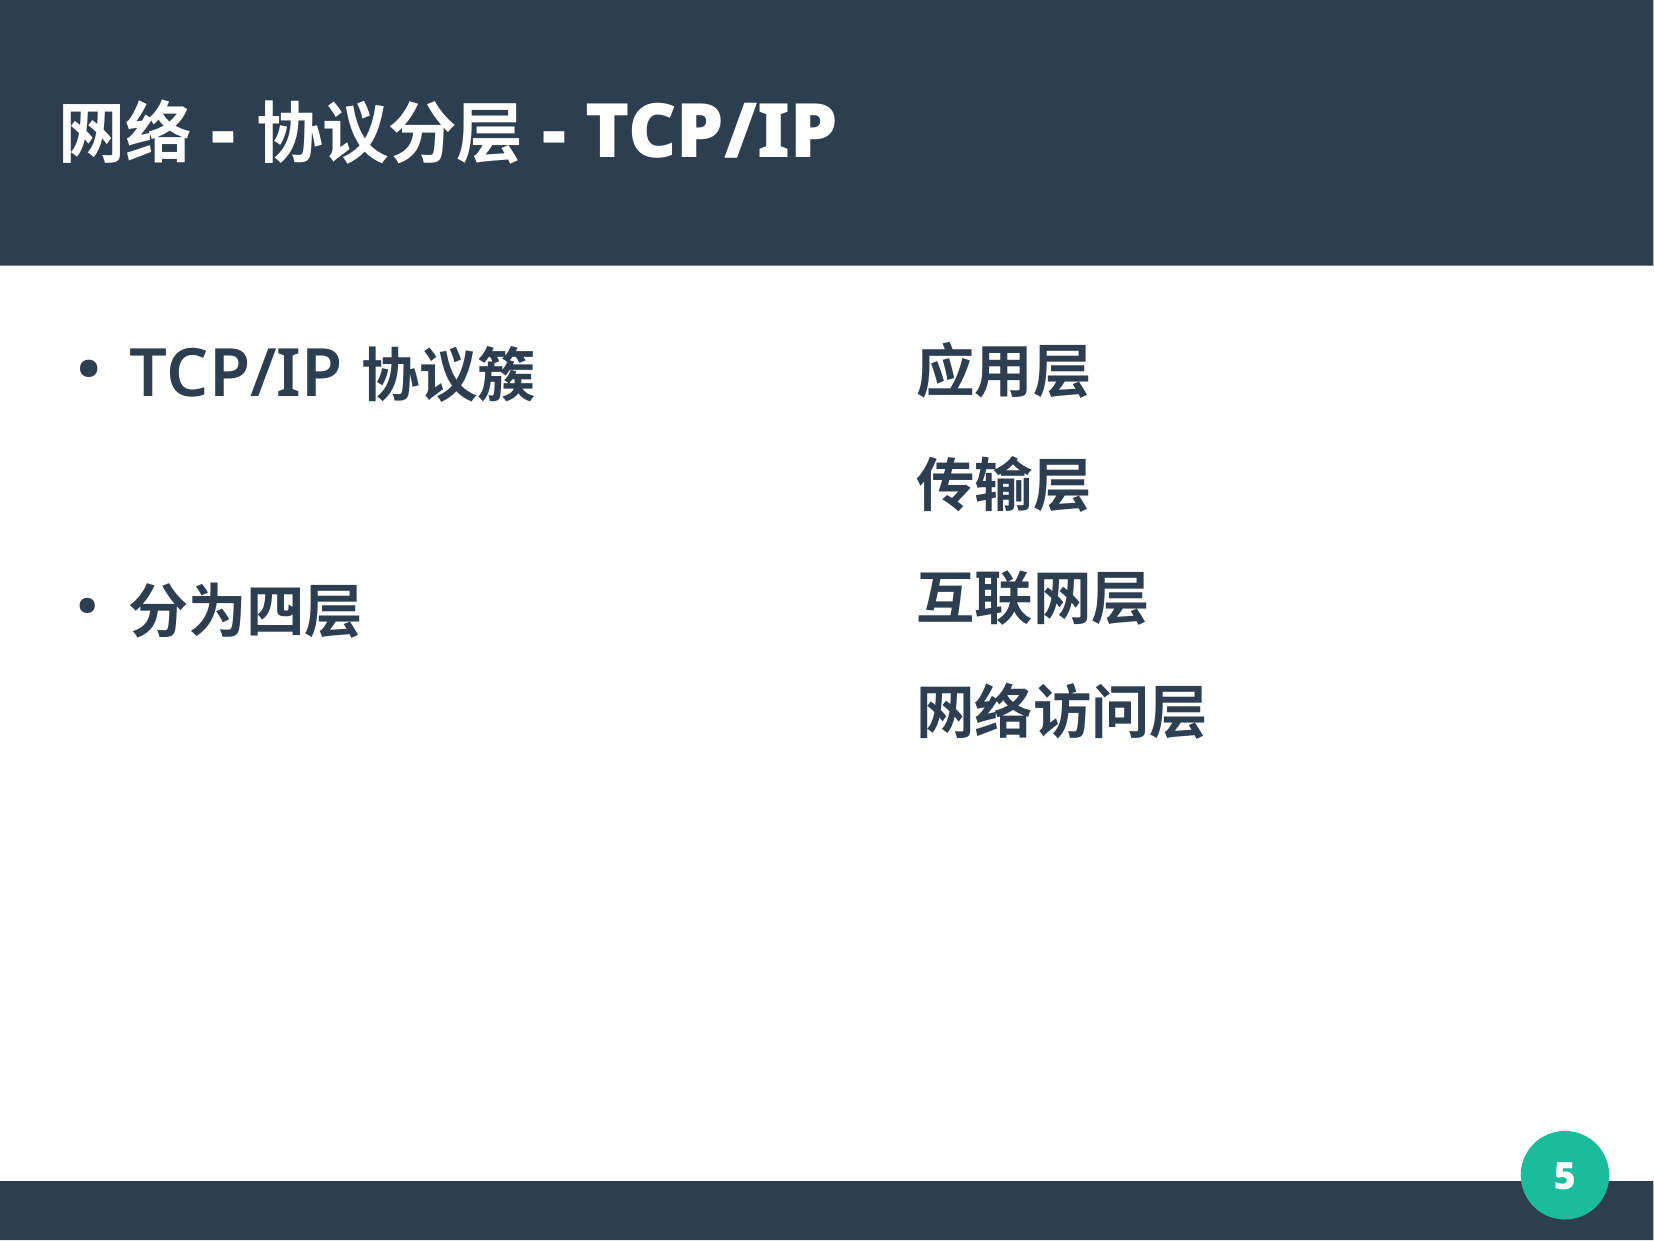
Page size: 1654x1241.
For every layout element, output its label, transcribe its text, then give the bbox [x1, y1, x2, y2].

list 应用层 传输层 互联网层 网络访问层 [845, 324, 1596, 1152]
title 网络-协议分层- TCP/IP [59, 49, 1595, 207]
list TCP/IP协议簇 分为四层 [59, 324, 809, 1152]
